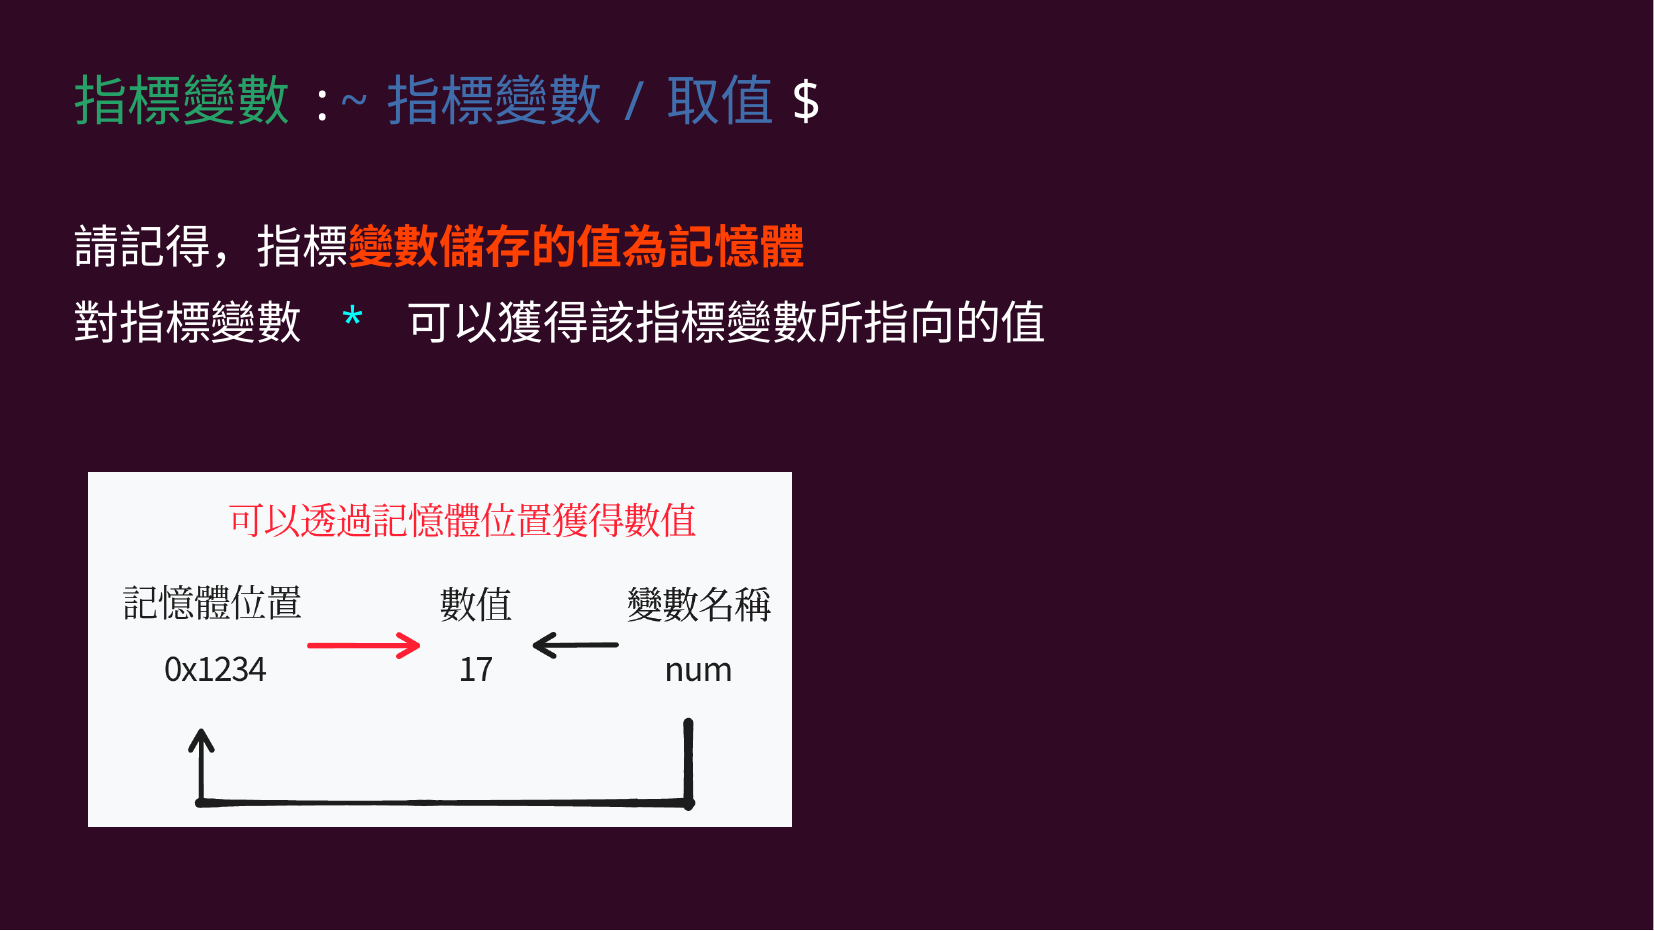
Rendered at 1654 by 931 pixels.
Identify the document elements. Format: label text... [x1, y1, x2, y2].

text_box 指標變數:~指標變數/取值$ [59, 55, 1201, 139]
text_box 請記得，指標變數儲存的值為記憶體 對指標變數 * 可以獲得該指標變數所指向的值 [59, 193, 1613, 672]
picture [88, 472, 792, 827]
